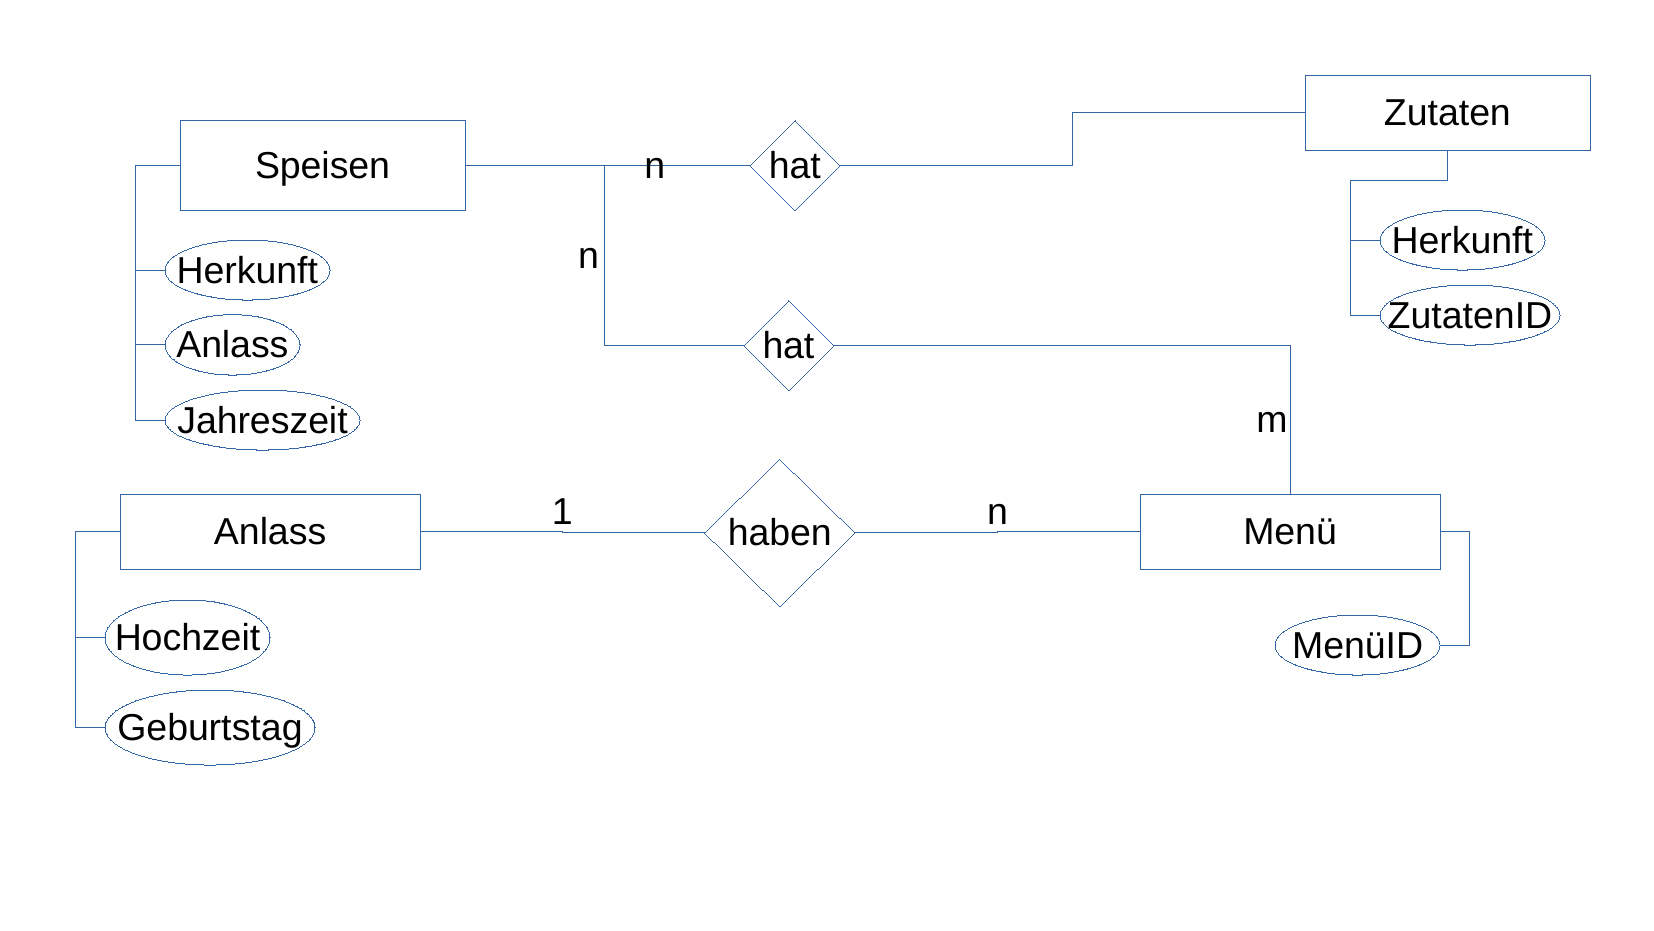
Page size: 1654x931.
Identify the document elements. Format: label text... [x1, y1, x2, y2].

text_box Herkunft [165, 240, 331, 301]
text_box Jahreszeit [165, 390, 361, 451]
text_box ZutatenID [1380, 285, 1561, 346]
text_box Zutaten [1305, 75, 1591, 151]
text_box Anlass [165, 314, 301, 376]
text_box Speisen [180, 120, 466, 211]
text_box Menü [1140, 494, 1441, 570]
text_box Herkunft [1380, 210, 1546, 271]
text_box Geburtstag [105, 690, 316, 766]
text_box MenüID [1275, 615, 1441, 676]
text_box haben [704, 459, 855, 607]
text_box Hochzeit [105, 600, 271, 676]
text_box Anlass [120, 494, 421, 570]
text_box hat [750, 120, 840, 211]
text_box hat [744, 300, 834, 391]
